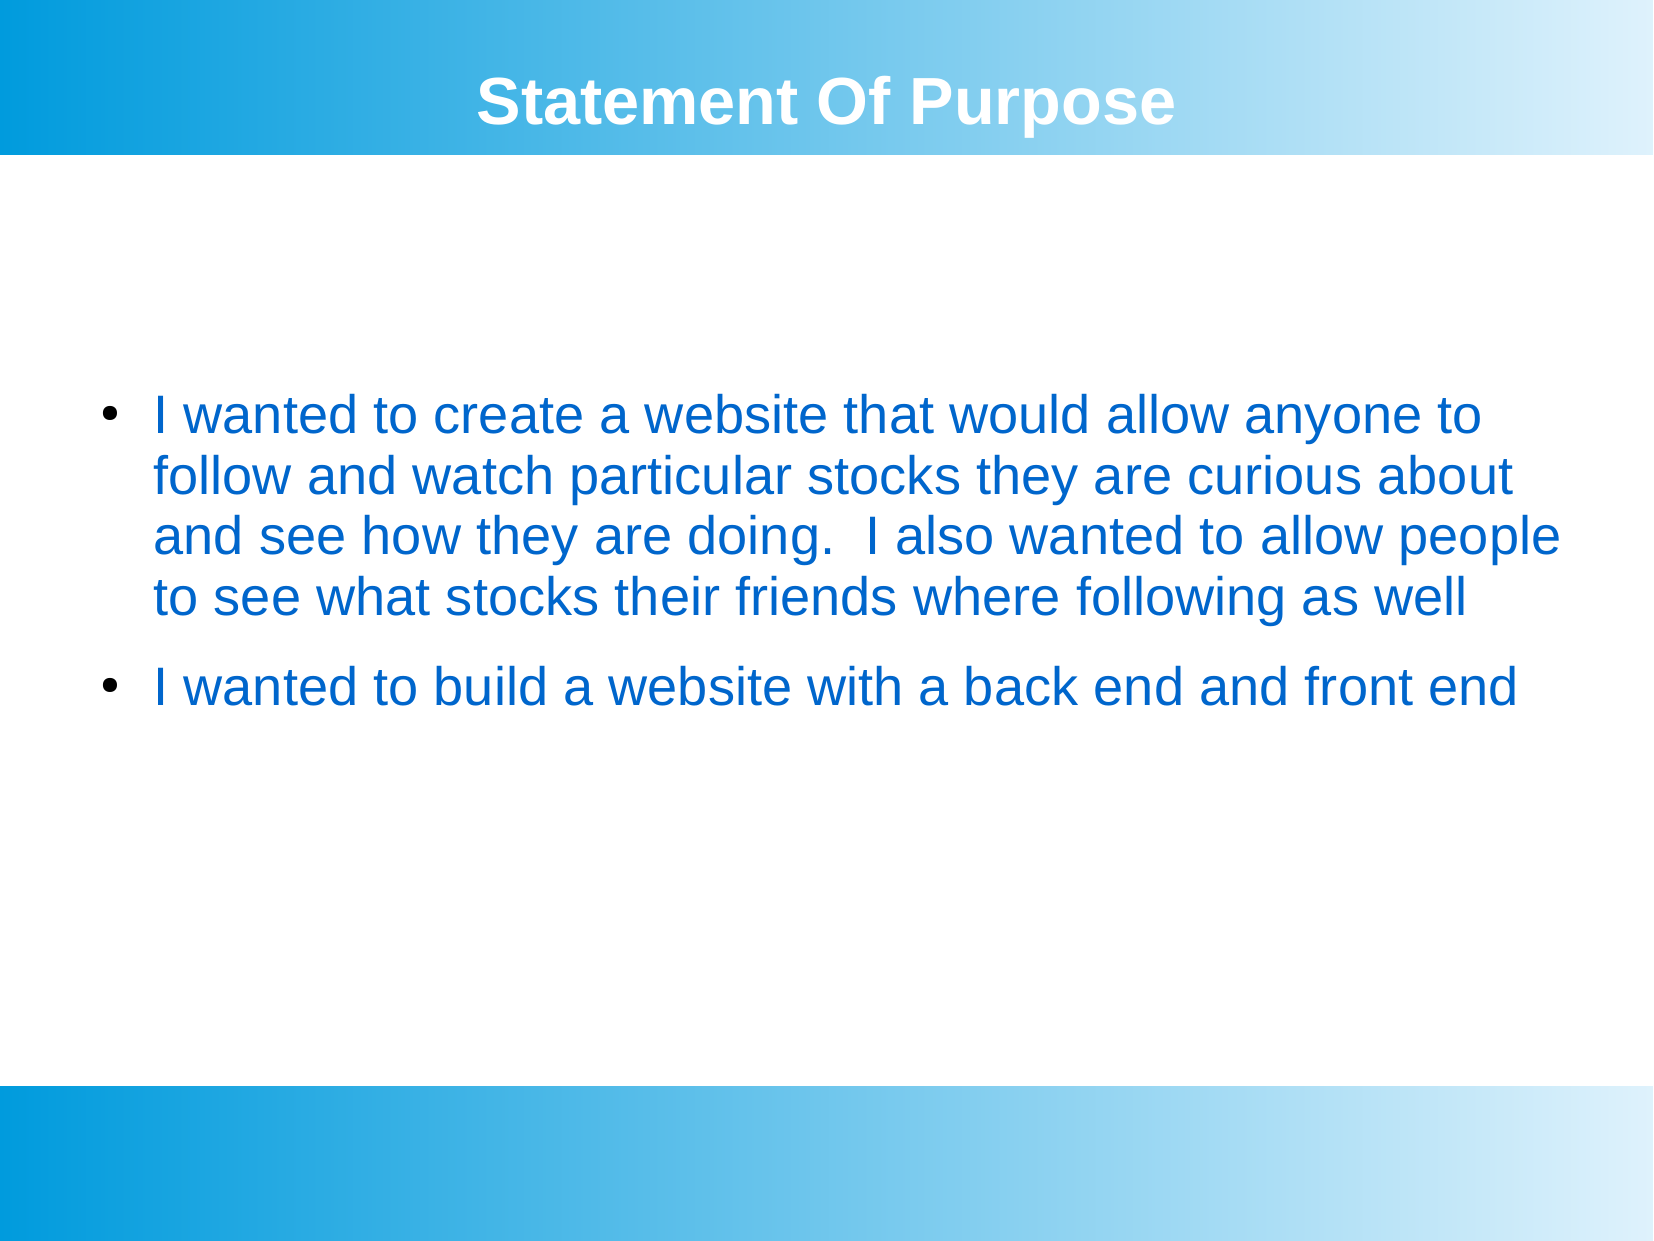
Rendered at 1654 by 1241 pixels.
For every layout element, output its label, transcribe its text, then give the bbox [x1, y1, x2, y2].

title Statement Of Purpose [82, 49, 1571, 155]
list I wanted to create a website that would allow anyone to follow and watch particular stocks they are curious about and see how they are doing. I also wanted to allow people to see what stocks their friends where following as well I wanted to build a website with a back end and front end [82, 290, 1571, 1010]
